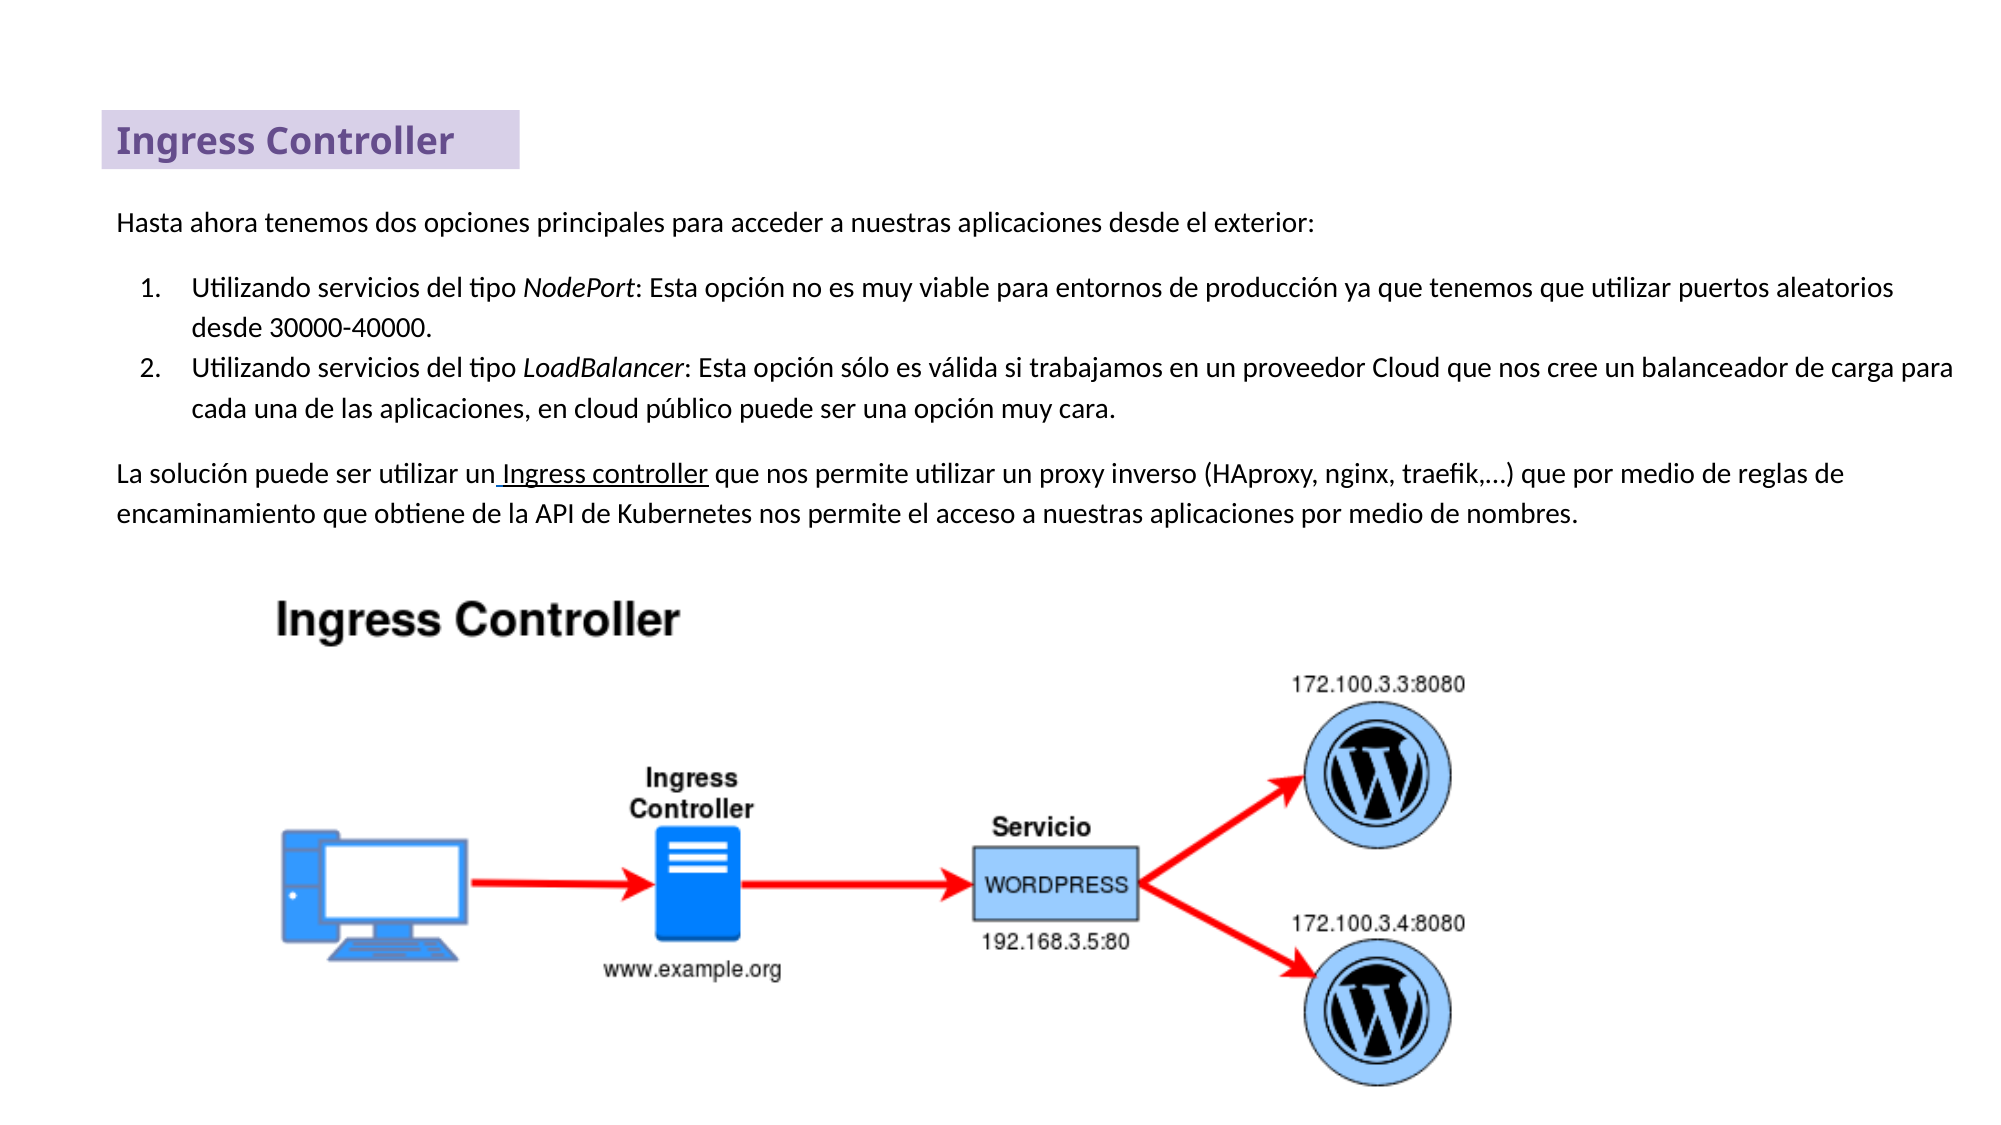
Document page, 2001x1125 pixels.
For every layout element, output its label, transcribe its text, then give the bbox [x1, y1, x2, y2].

text_box Hasta ahora tenemos dos opciones principales para acceder a nuestras aplicaciones desde el exterior: Utilizando servicios del tipo NodePort: Esta opción no es muy viable para entornos de producción ya que tenemos que utilizar puertos aleatorios desde 30000-40000. Utilizando servicios del tipo LoadBalancer: Esta opción sólo es válida si trabajamos en un proveedor Cloud que nos cree un balanceador de carga para cada una de las aplicaciones, en cloud público puede ser una opción muy cara. La solución puede ser utilizar un Ingress controller que nos permite utilizar un proxy inverso (HAproxy, nginx, traefik,…) que por medio de reglas de encaminamiento que obtiene de la API de Kubernetes nos permite el acceso a nuestras aplicaciones por medio de nombres. [101, 195, 1977, 408]
picture [192, 572, 1483, 1105]
text_box Ingress Controller [101, 110, 520, 170]
